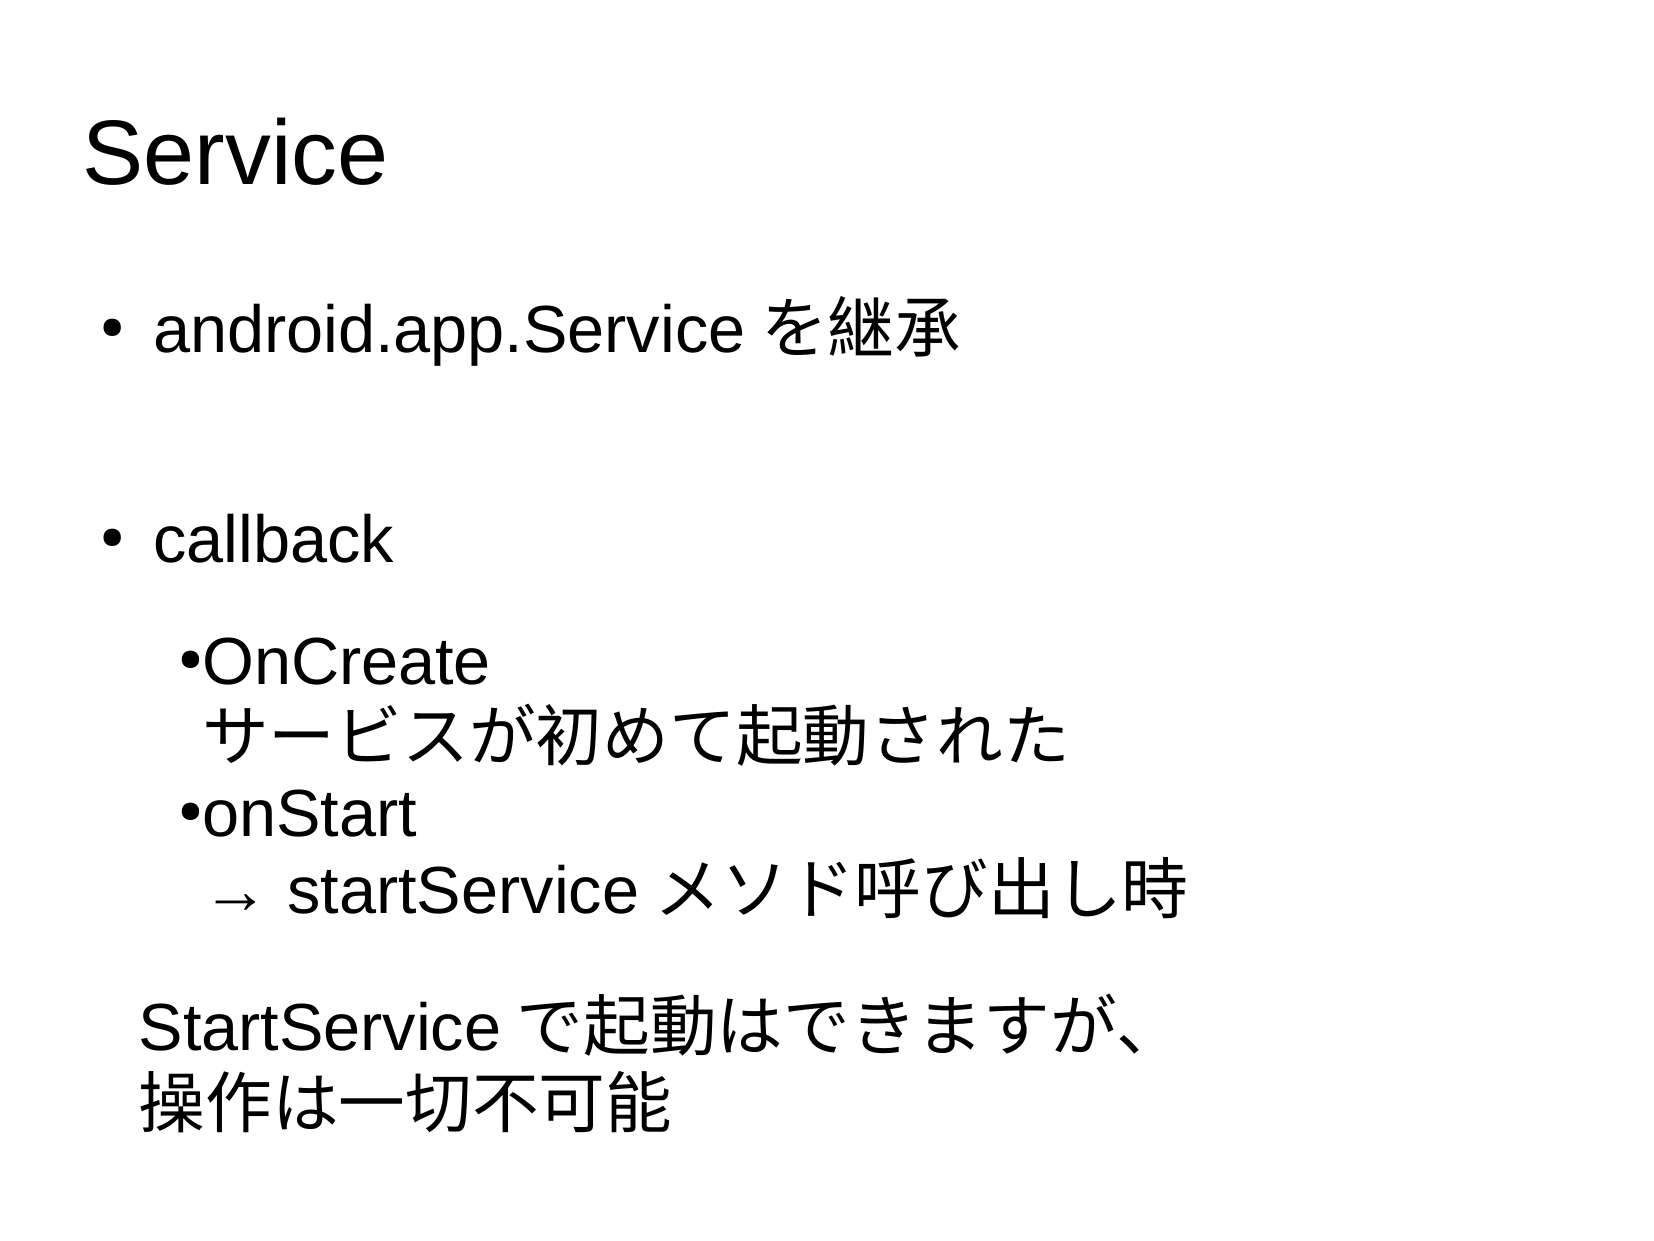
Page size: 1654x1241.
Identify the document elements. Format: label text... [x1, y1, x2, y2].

title Service [82, 56, 1571, 250]
text_box StartServiceで起動はできますが、 操作は一切不可能 [123, 980, 1188, 1151]
list android.app.Serviceを継承 callback [82, 290, 1571, 1109]
text_box OnCreate サービスが初めて起動された onStart → startServiceメソド呼び出し時 [163, 616, 1197, 937]
